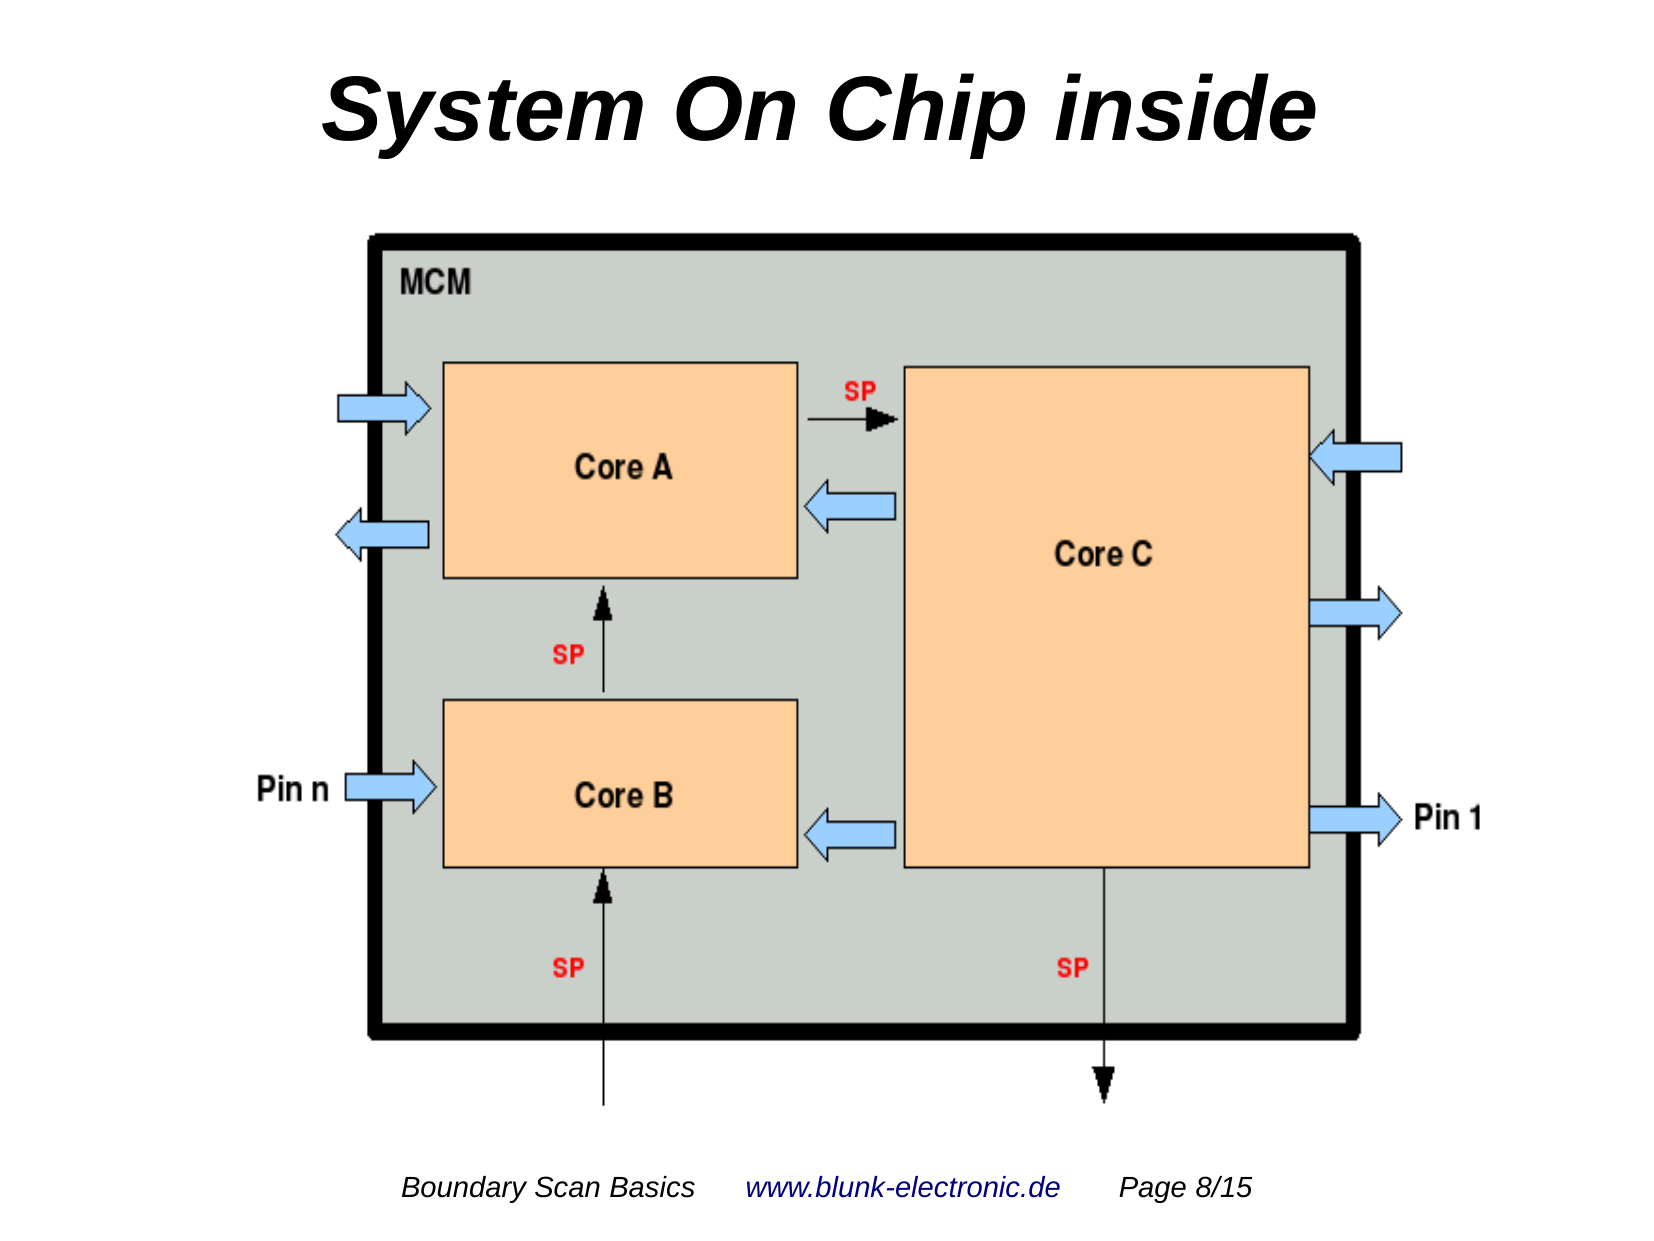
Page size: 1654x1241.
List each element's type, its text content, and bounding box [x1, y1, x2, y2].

text_box Boundary Scan Basics www.blunk-electronic.de Page <number>/15 [29, 1163, 1625, 1216]
picture [253, 213, 1495, 1152]
title System On Chip inside [76, 5, 1565, 213]
